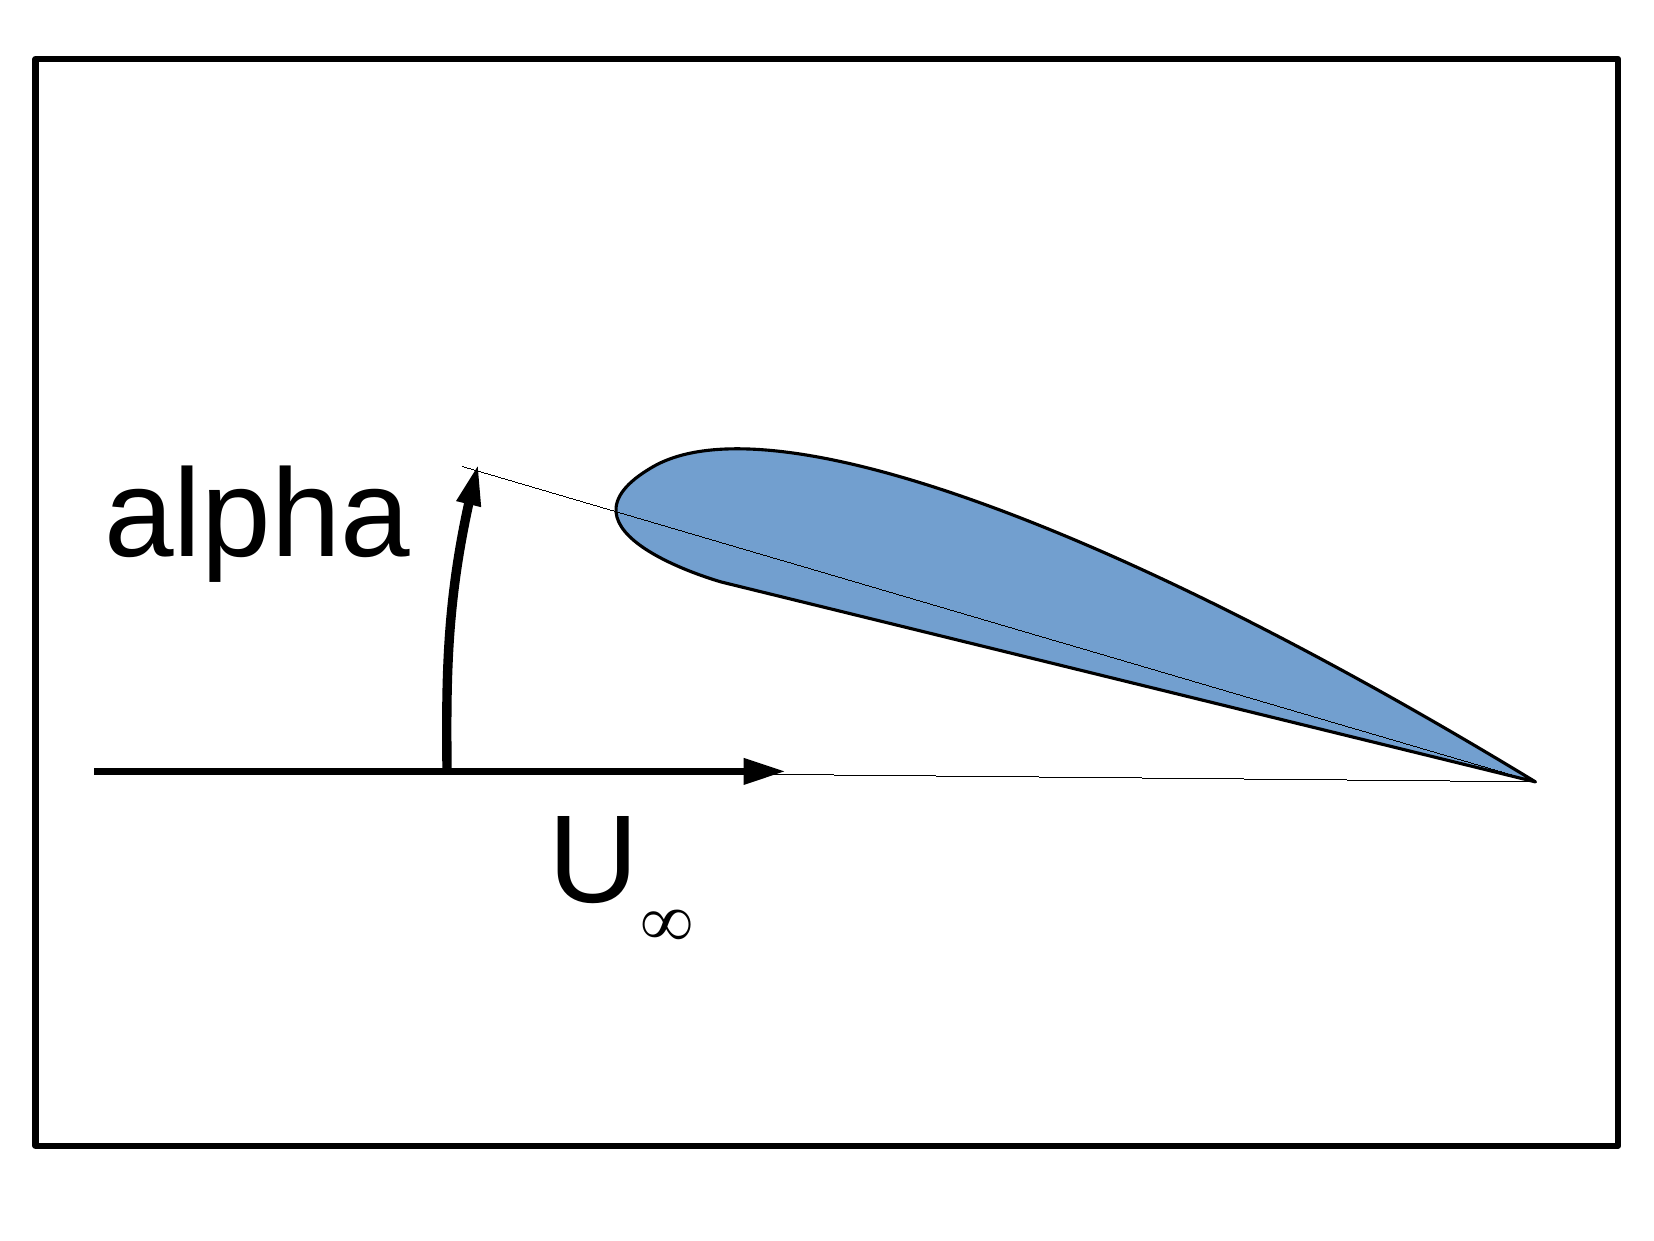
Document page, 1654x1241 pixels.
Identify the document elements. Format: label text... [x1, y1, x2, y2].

text_box alpha [89, 435, 426, 591]
text_box U [534, 781, 709, 976]
text_box [616, 448, 1535, 781]
